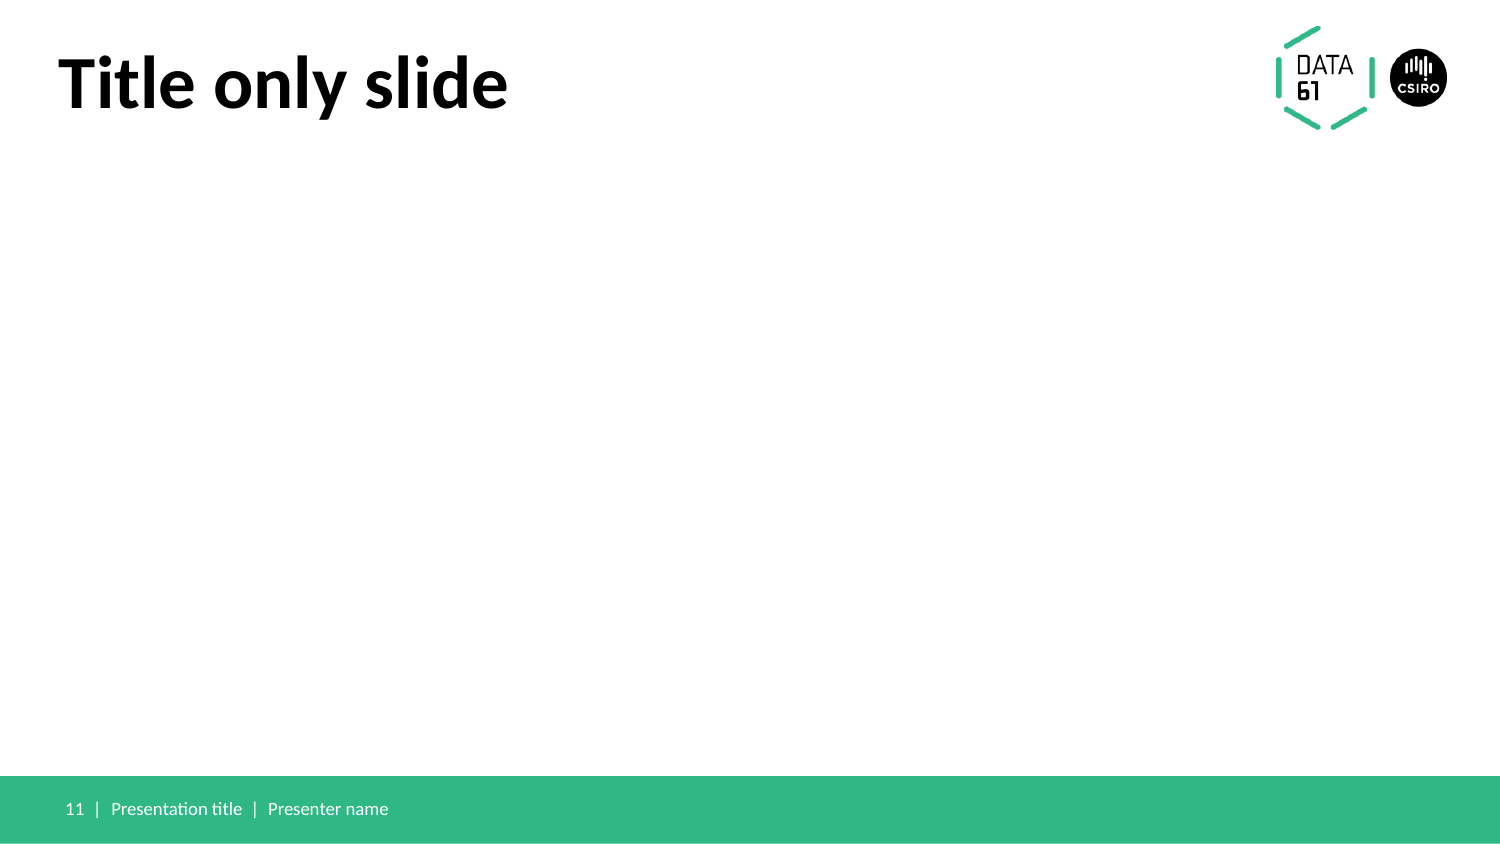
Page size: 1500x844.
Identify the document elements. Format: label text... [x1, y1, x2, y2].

footer Presentation title | Presenter name [111, 800, 1110, 816]
picture [1276, 26, 1447, 130]
title Title only slide [58, 33, 1258, 139]
slide_number <number> | [54, 800, 102, 816]
